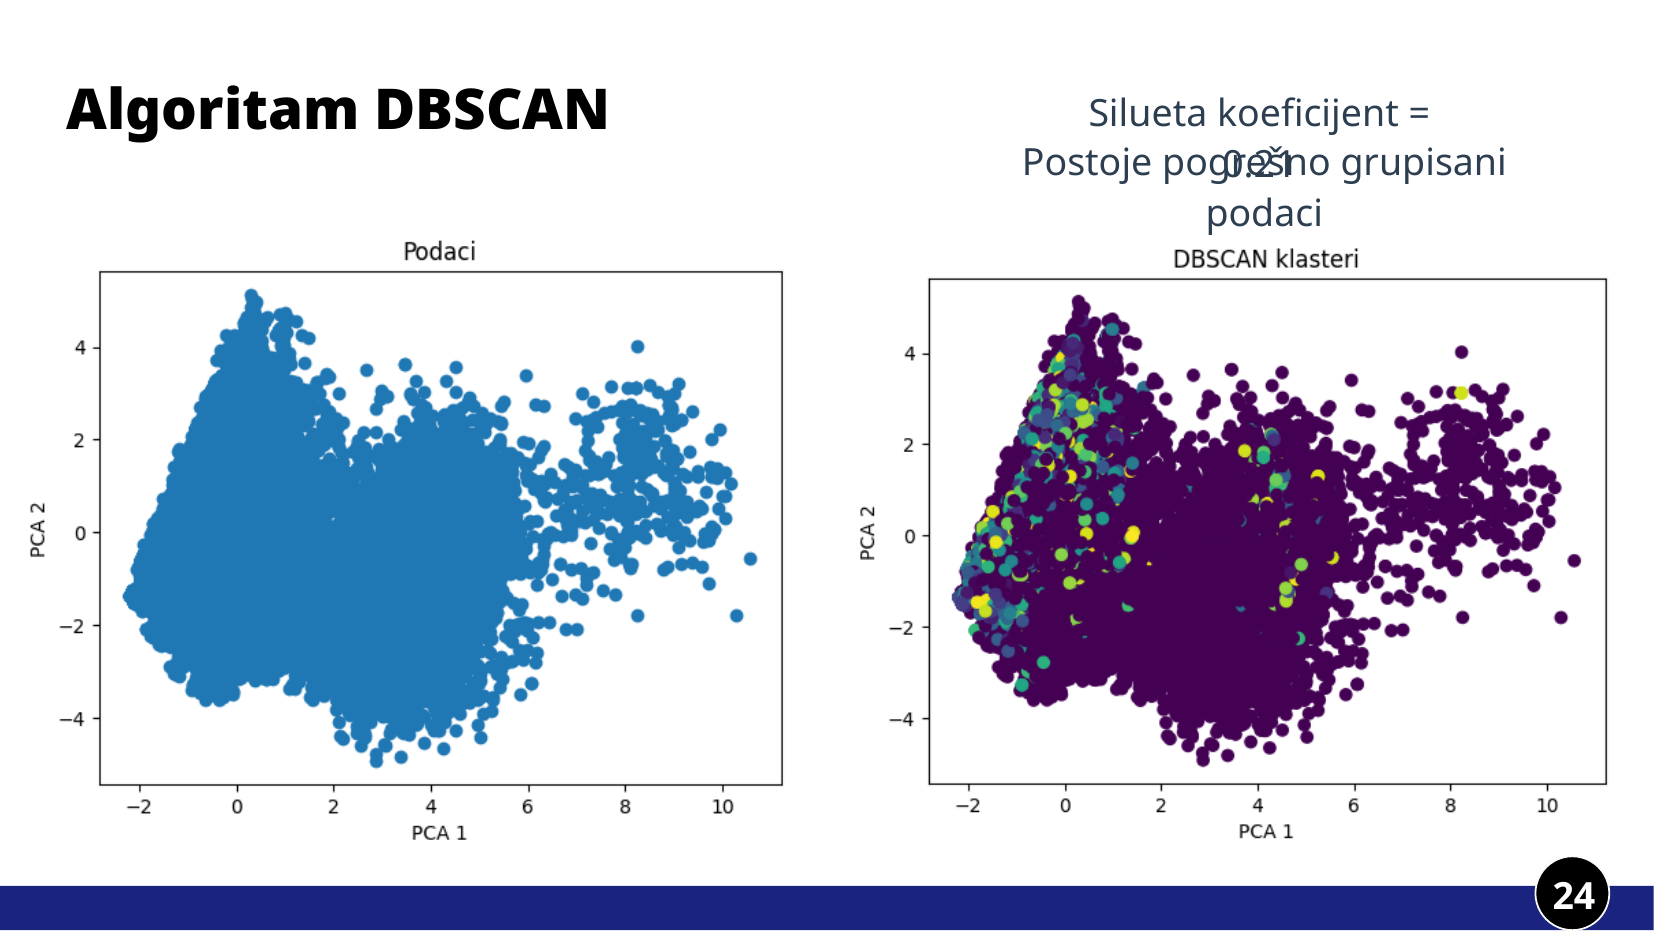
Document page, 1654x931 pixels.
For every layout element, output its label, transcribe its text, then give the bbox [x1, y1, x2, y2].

title Algoritam DBSCAN [66, 48, 1603, 168]
text_box Silueta koeficijent = 0.21 [1044, 106, 1475, 155]
text_box Postoje pogrešno grupisani podaci [973, 155, 1556, 218]
picture [17, 227, 794, 858]
picture [847, 235, 1618, 856]
